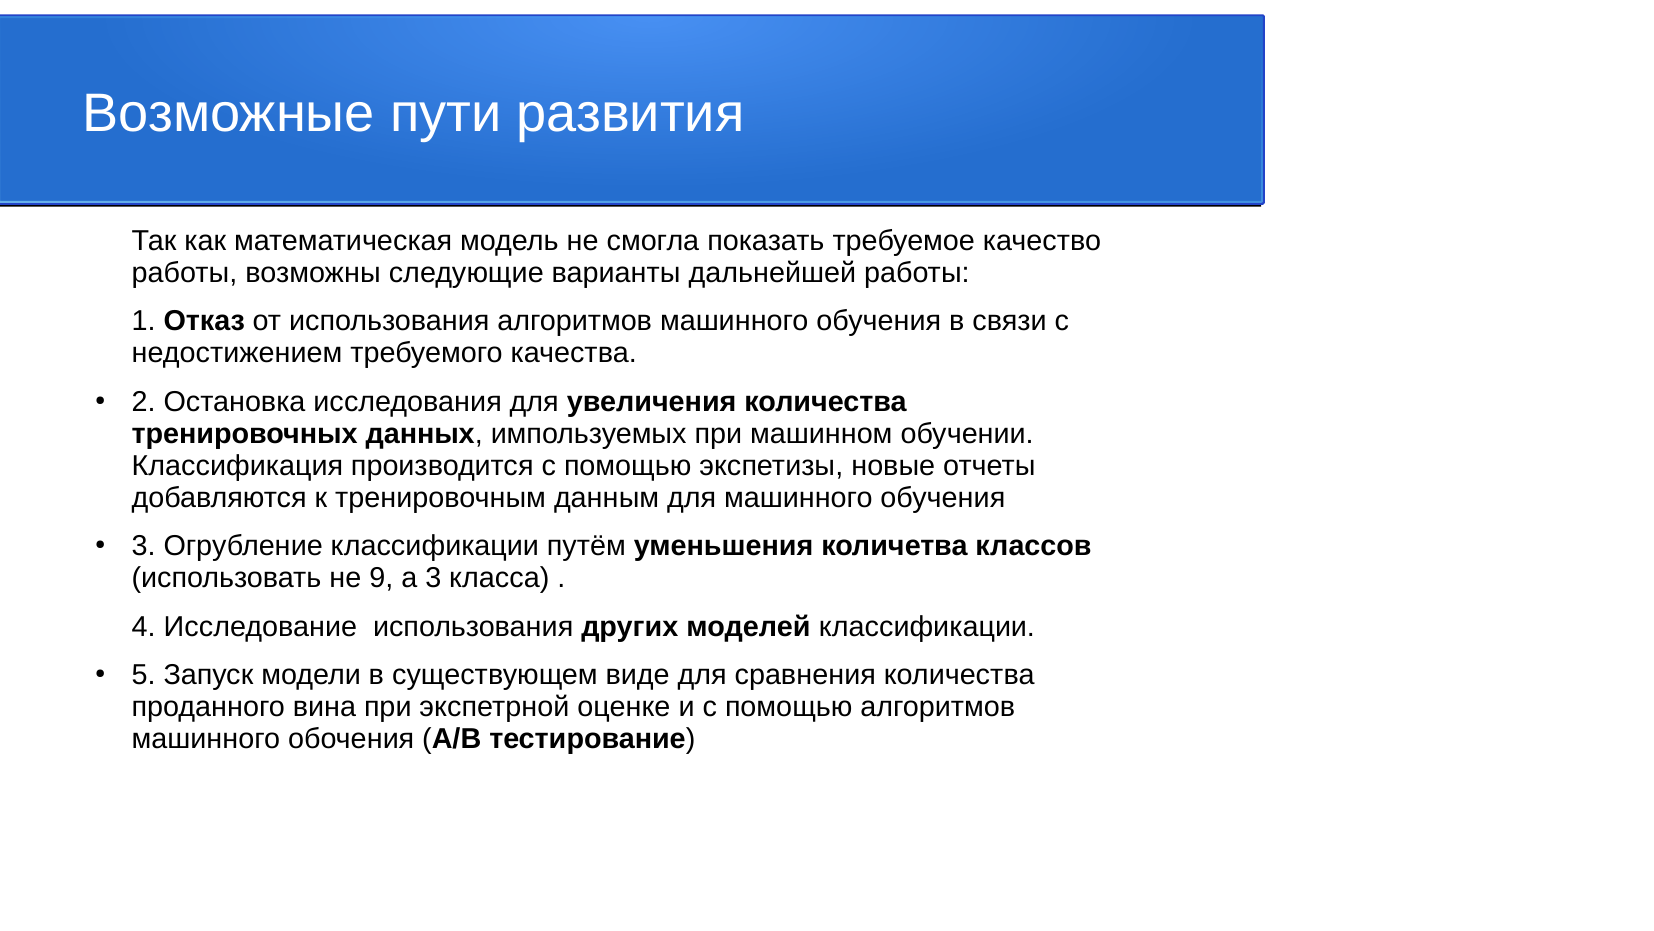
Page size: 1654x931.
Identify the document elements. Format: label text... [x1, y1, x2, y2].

list Так как математическая модель не смогла показать требуемое качество работы, возможны следующие варианты дальнейшей работы: 1. Отказ от использования алгоритмов машинного обучения в связи с недостижением требуемого качества. 2. Остановка исследования для увеличения количества тренировочных данных, импользуемых при машинном обучении. Классификация производится с помощью экспетизы, новые отчеты добавляются к тренировочным данным для машинного обучения 3. Огрубление классификации путём уменьшения количетва классов (использовать не 9, а 3 класса) . 4. Исследование использования других моделей классификации. 5. Запуск модели в существующем виде для сравнения количества проданного вина при экспетрной оценке и с помощью алгоритмов машинного обочения (A/B тестирование) [82, 224, 1126, 764]
title Возможные пути развития [82, 35, 1235, 189]
